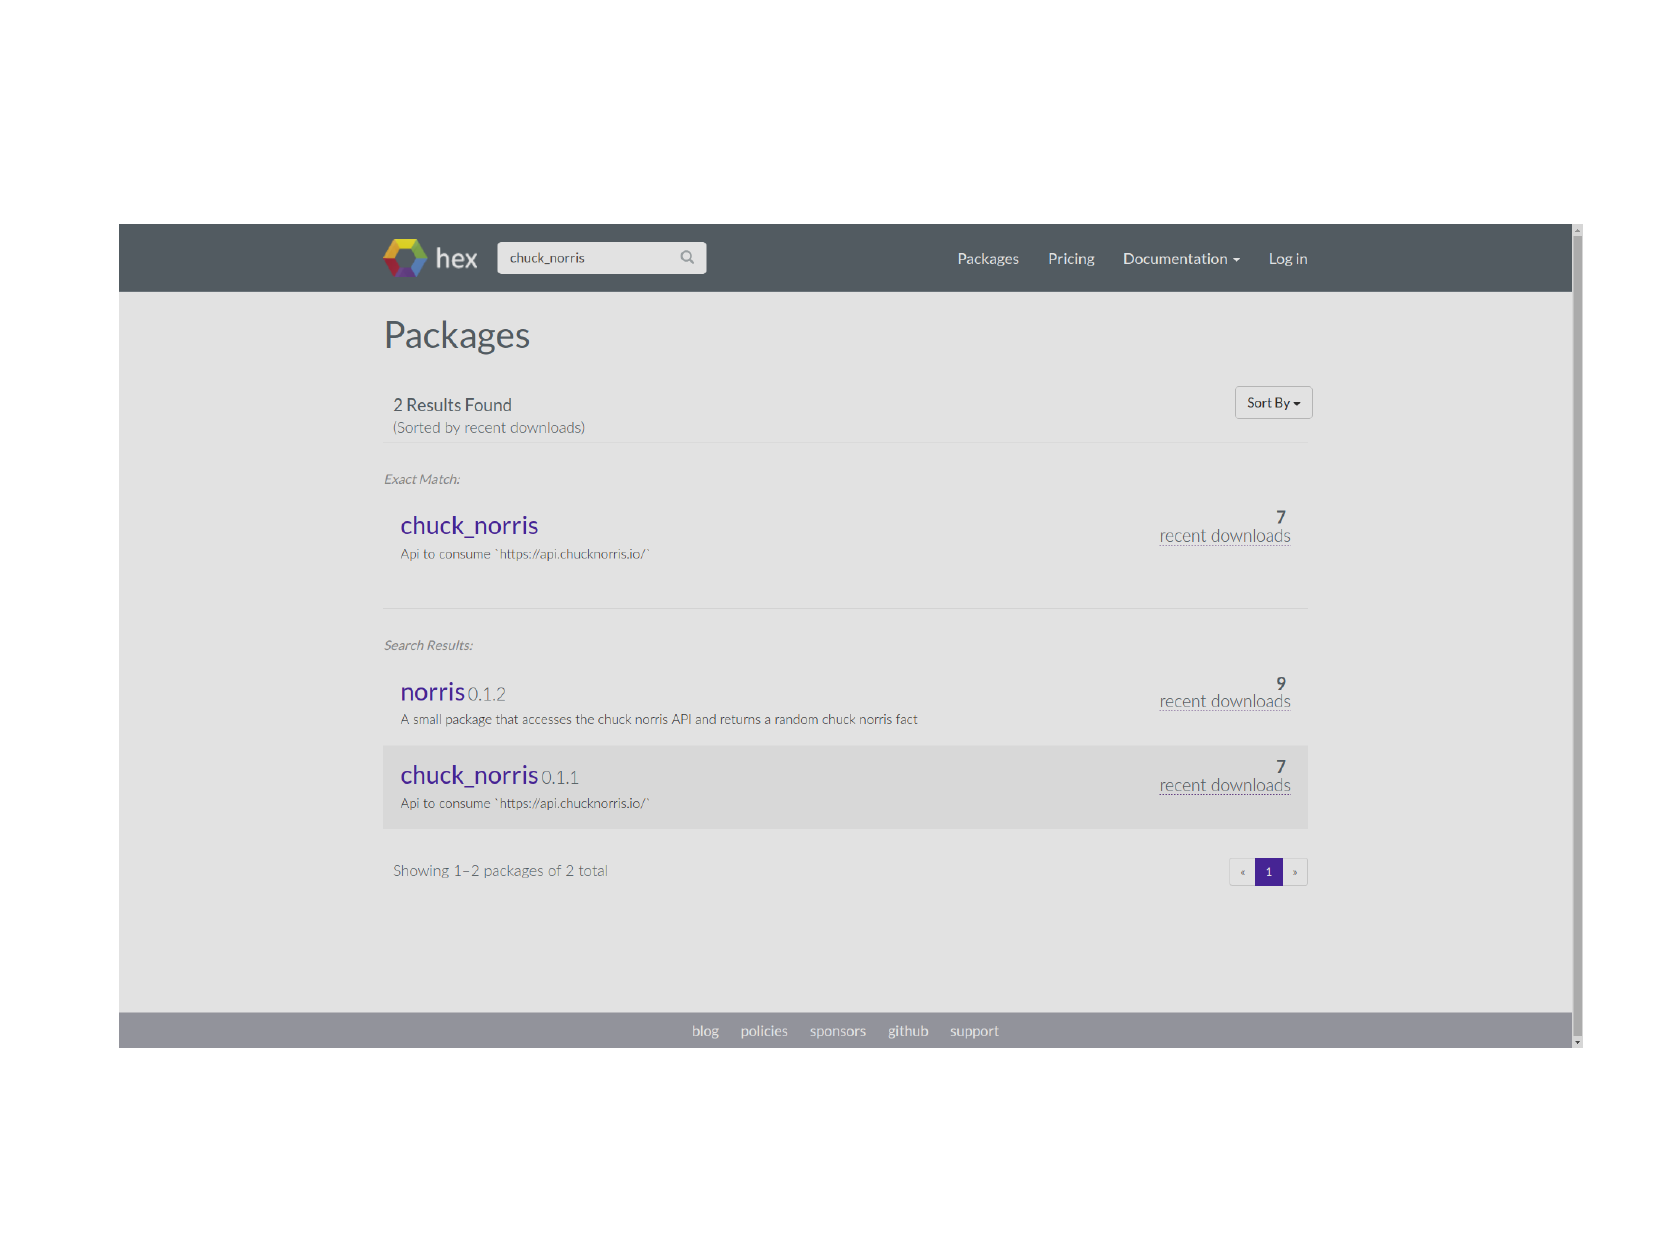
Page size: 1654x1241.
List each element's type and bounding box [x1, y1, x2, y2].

picture [119, 224, 1583, 1048]
